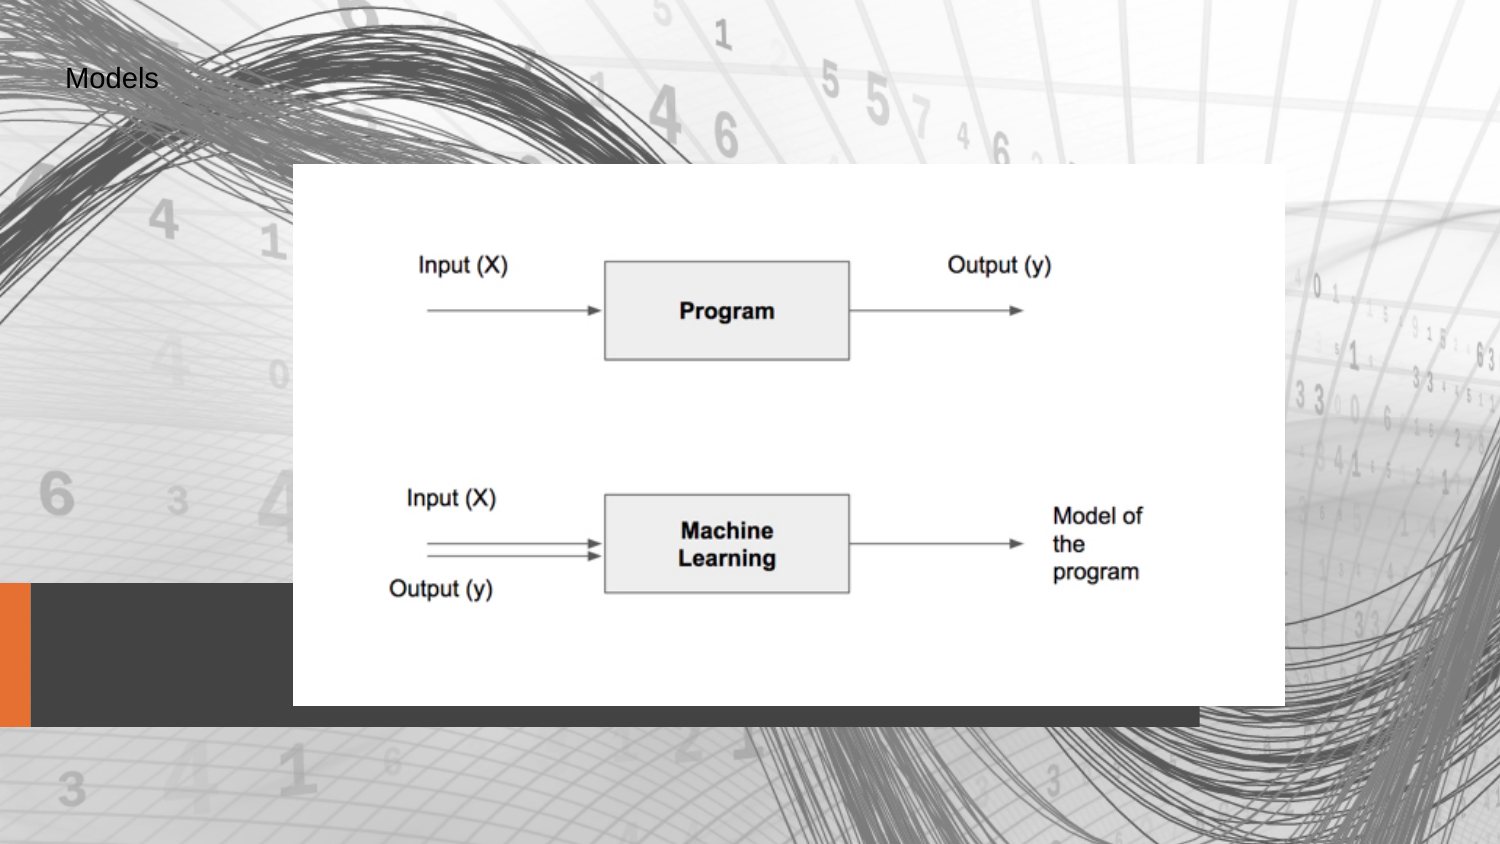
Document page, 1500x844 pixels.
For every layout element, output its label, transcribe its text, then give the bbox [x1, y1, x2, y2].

picture [0, 0, 1500, 844]
title Models [50, 27, 1401, 126]
